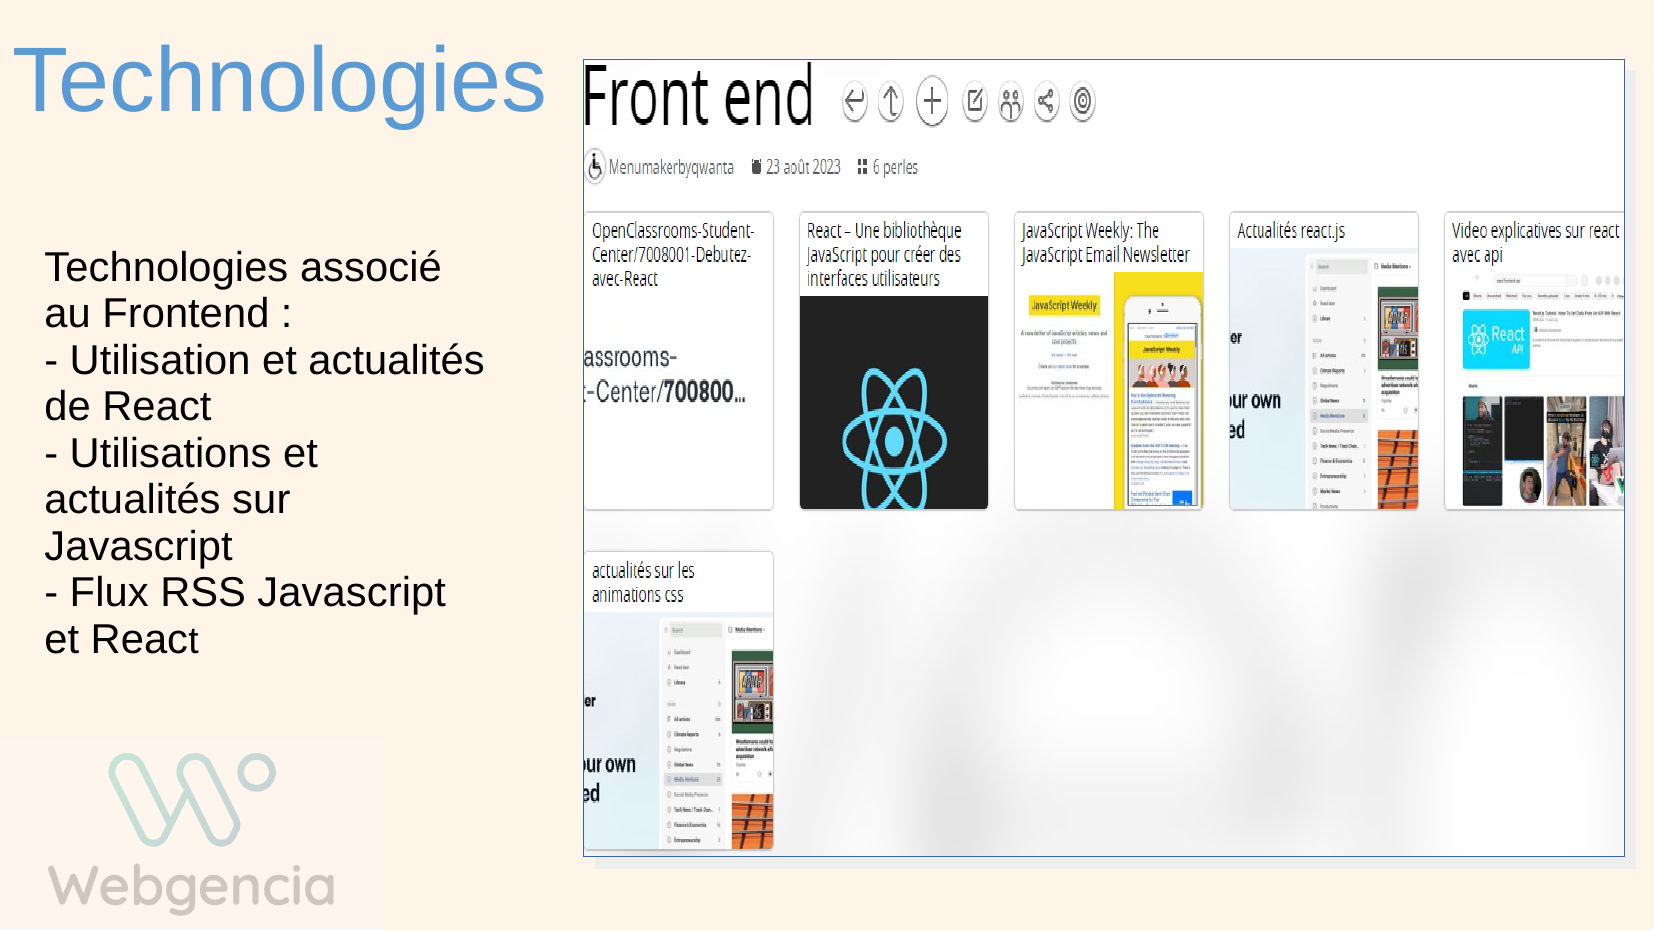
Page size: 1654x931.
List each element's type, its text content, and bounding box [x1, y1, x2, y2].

picture [583, 58, 1625, 857]
title Technologies [0, 12, 562, 148]
picture [0, 738, 384, 931]
text_box Technologies associé au Frontend : - Utilisation et actualités de React - Utilisations et actualités sur Javascript - Flux RSS Javascript et React [29, 236, 502, 670]
